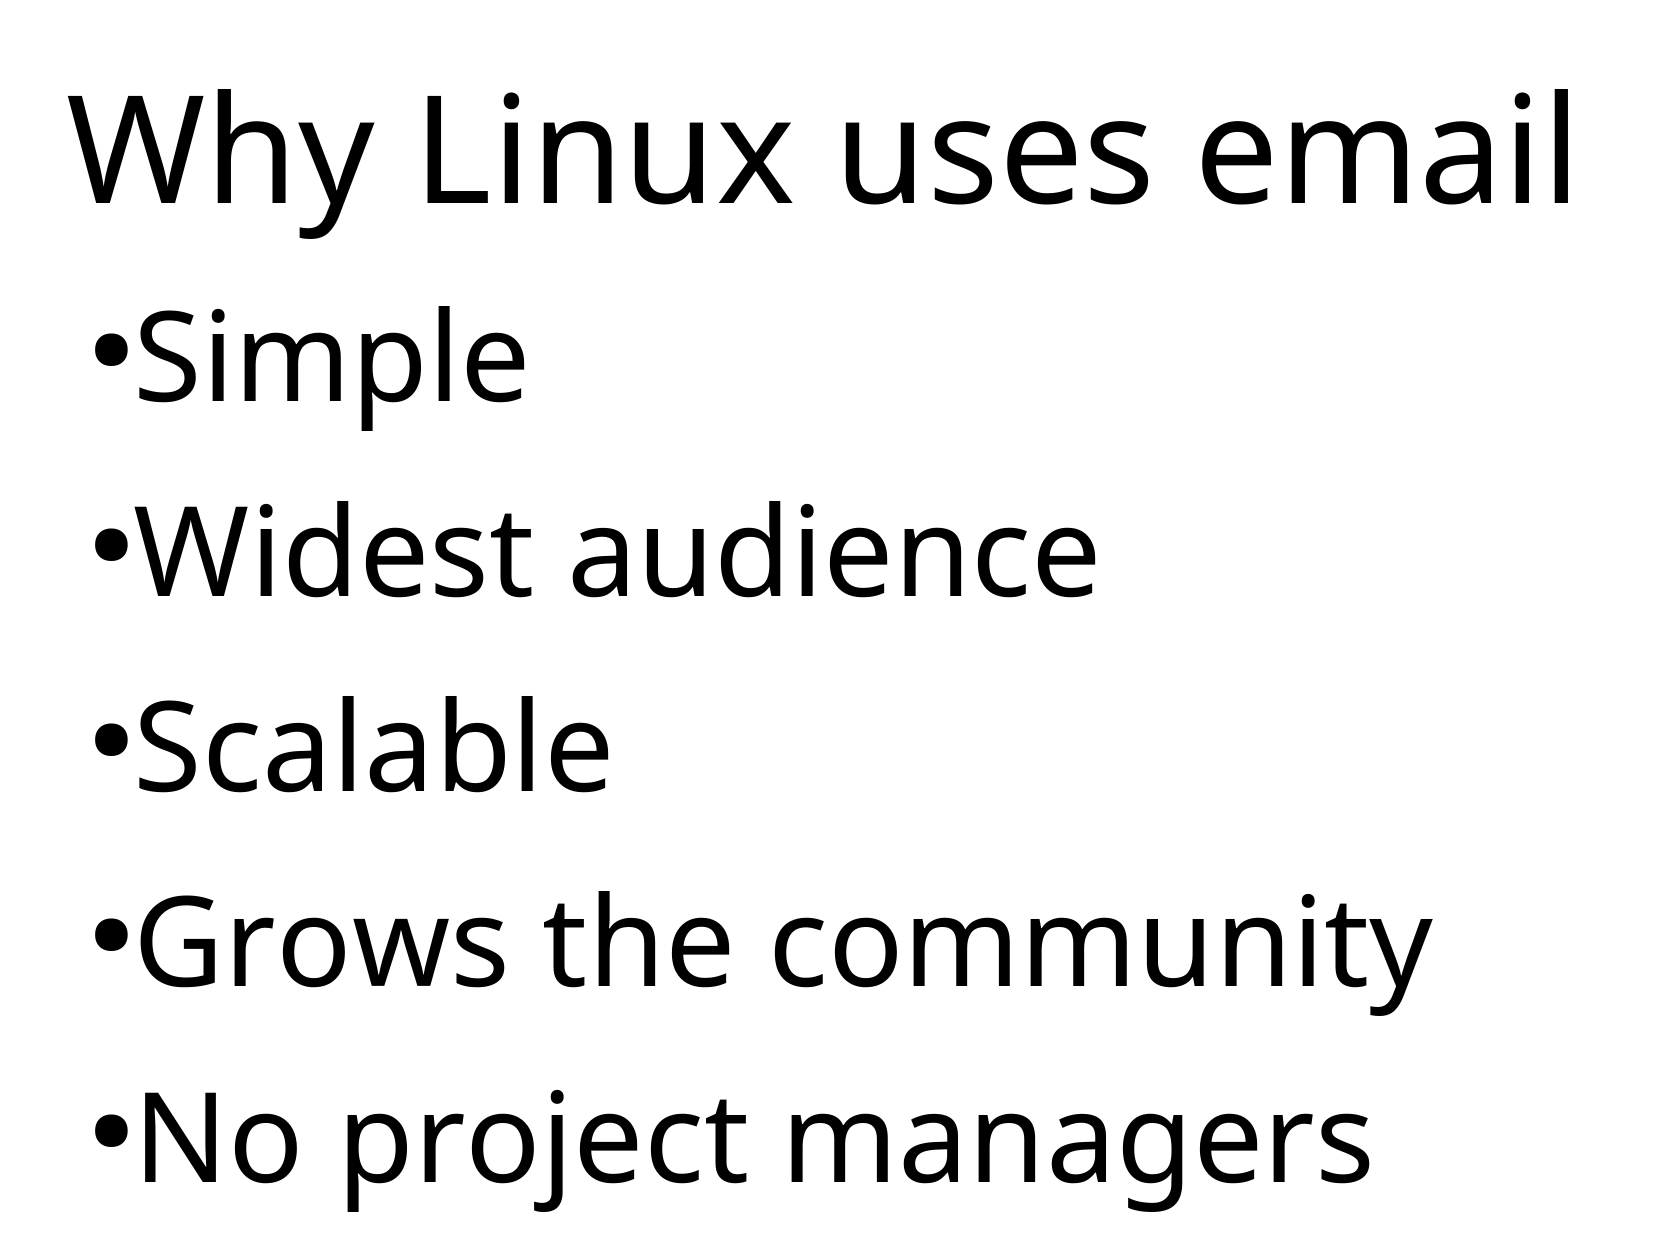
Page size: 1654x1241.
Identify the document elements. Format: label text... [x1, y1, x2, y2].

text_box Why Linux uses email [0, 35, 1649, 263]
text_box Simple Widest audience Scalable Grows the community No project managers [74, 259, 1619, 1181]
